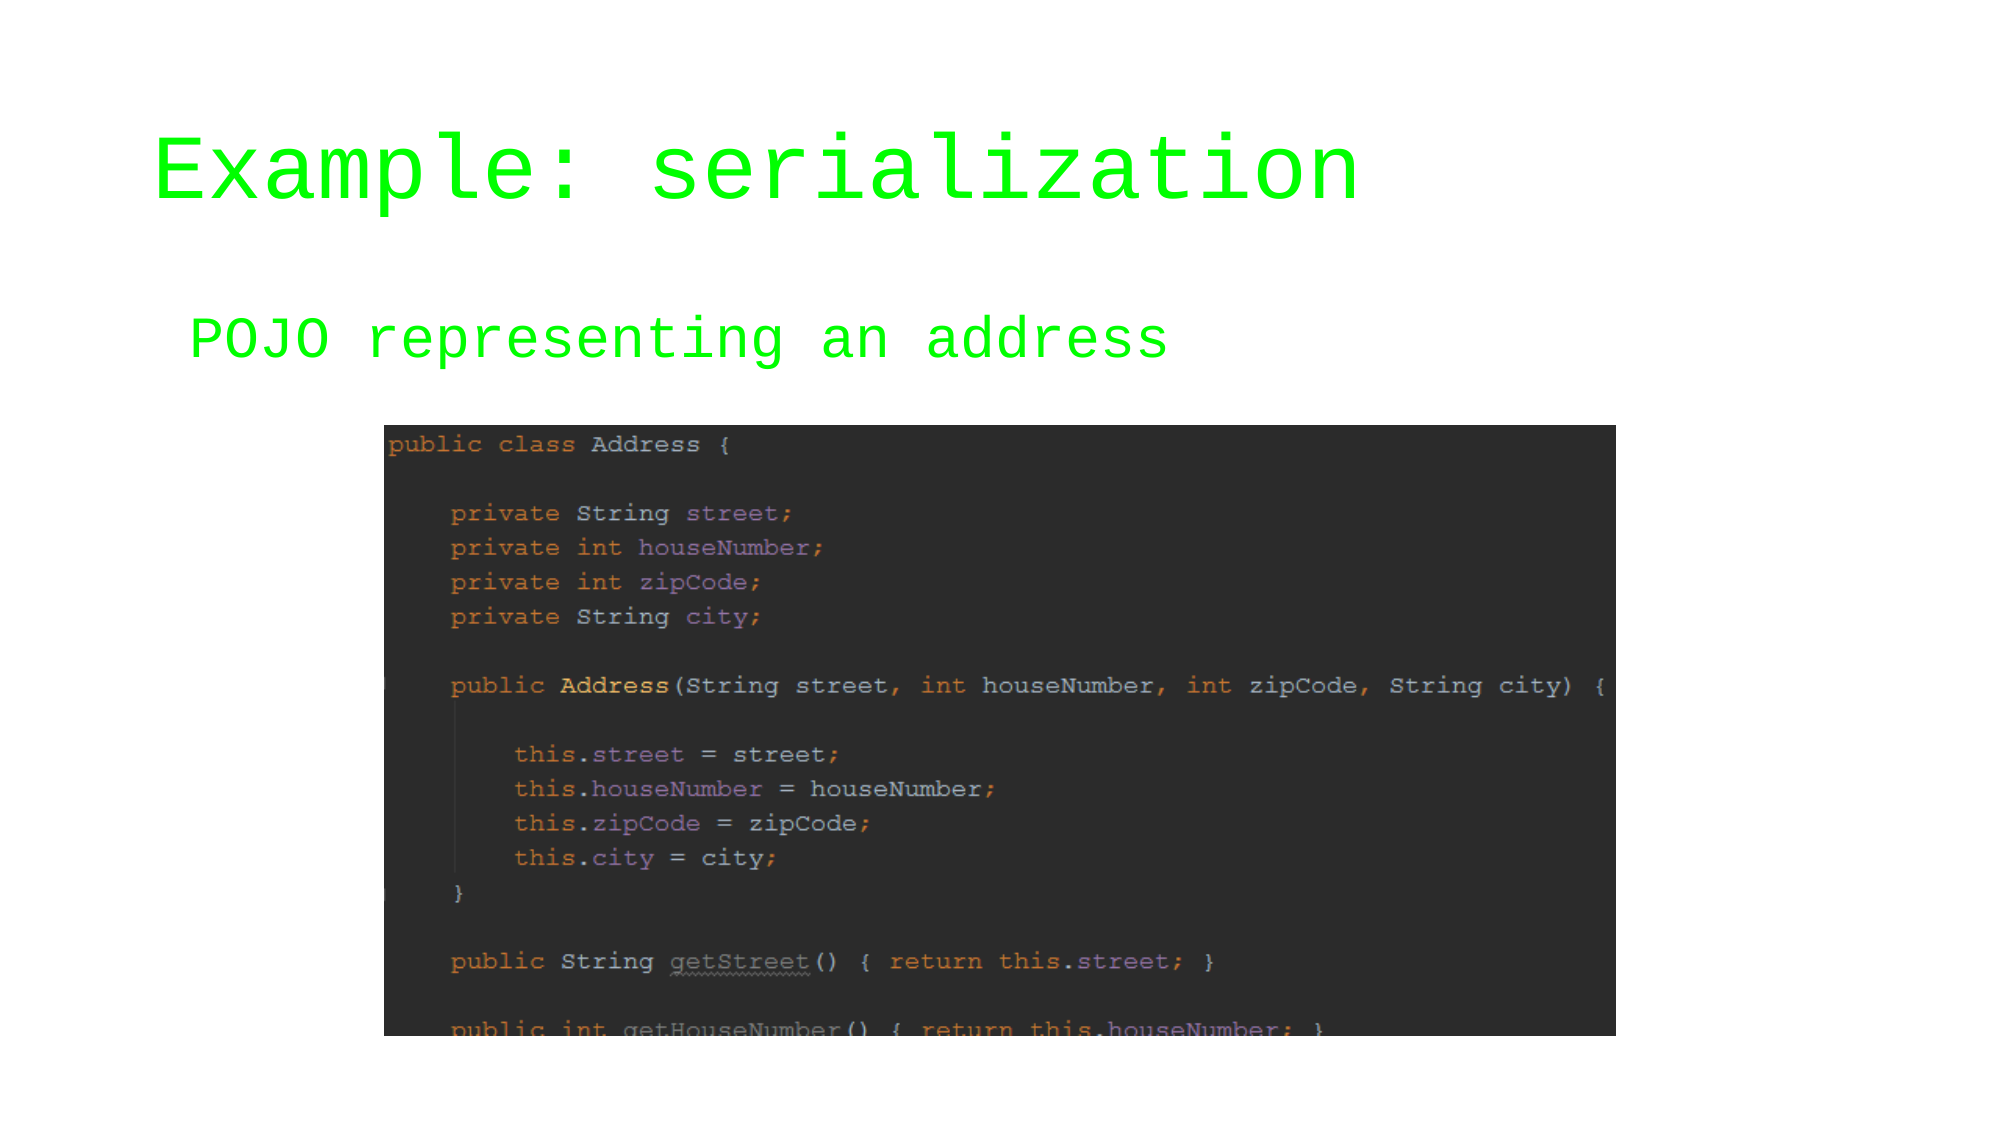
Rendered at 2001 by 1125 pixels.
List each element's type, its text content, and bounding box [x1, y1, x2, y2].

title Example: serialization [137, 59, 1863, 278]
list POJO representing an address [137, 299, 1863, 1014]
picture [384, 426, 1616, 1036]
